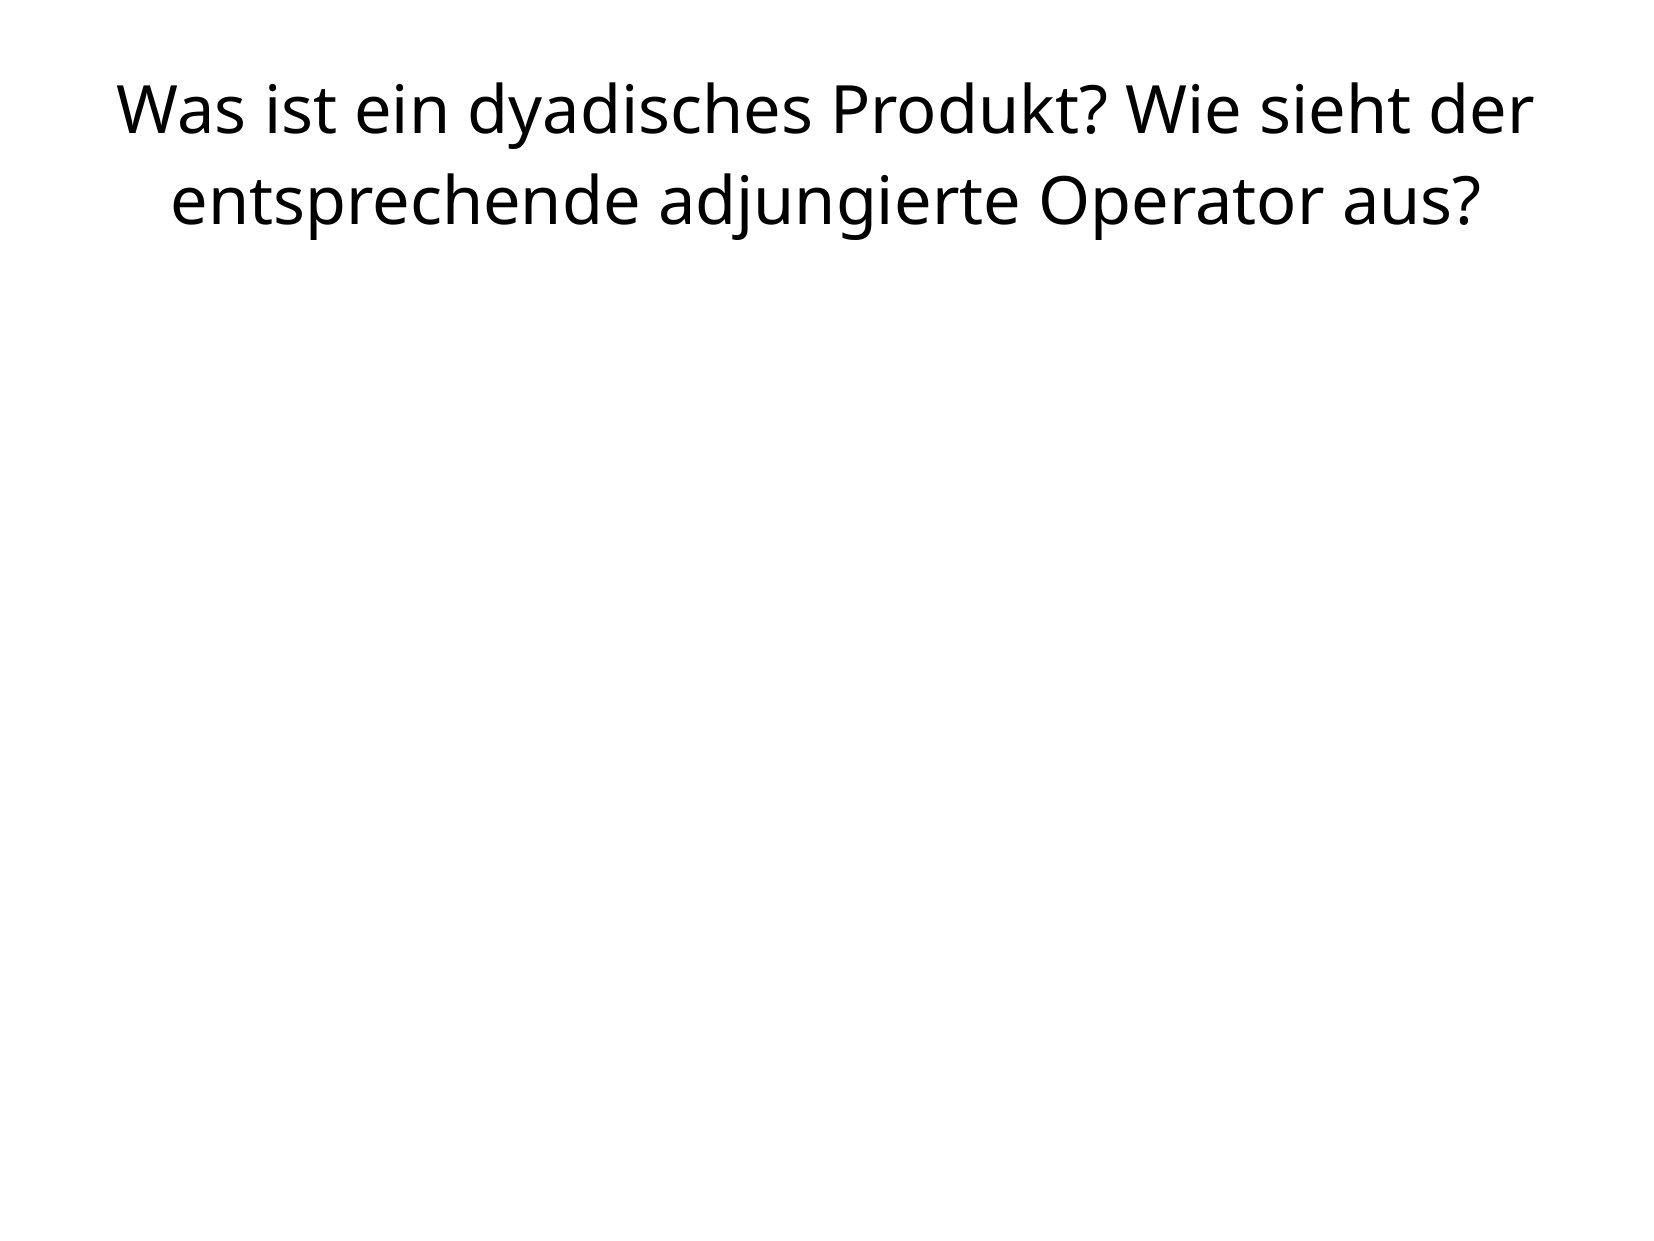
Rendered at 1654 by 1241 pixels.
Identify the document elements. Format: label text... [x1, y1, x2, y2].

title Was ist ein dyadisches Produkt? Wie sieht der entsprechende adjungierte Operator aus? [82, 49, 1571, 257]
